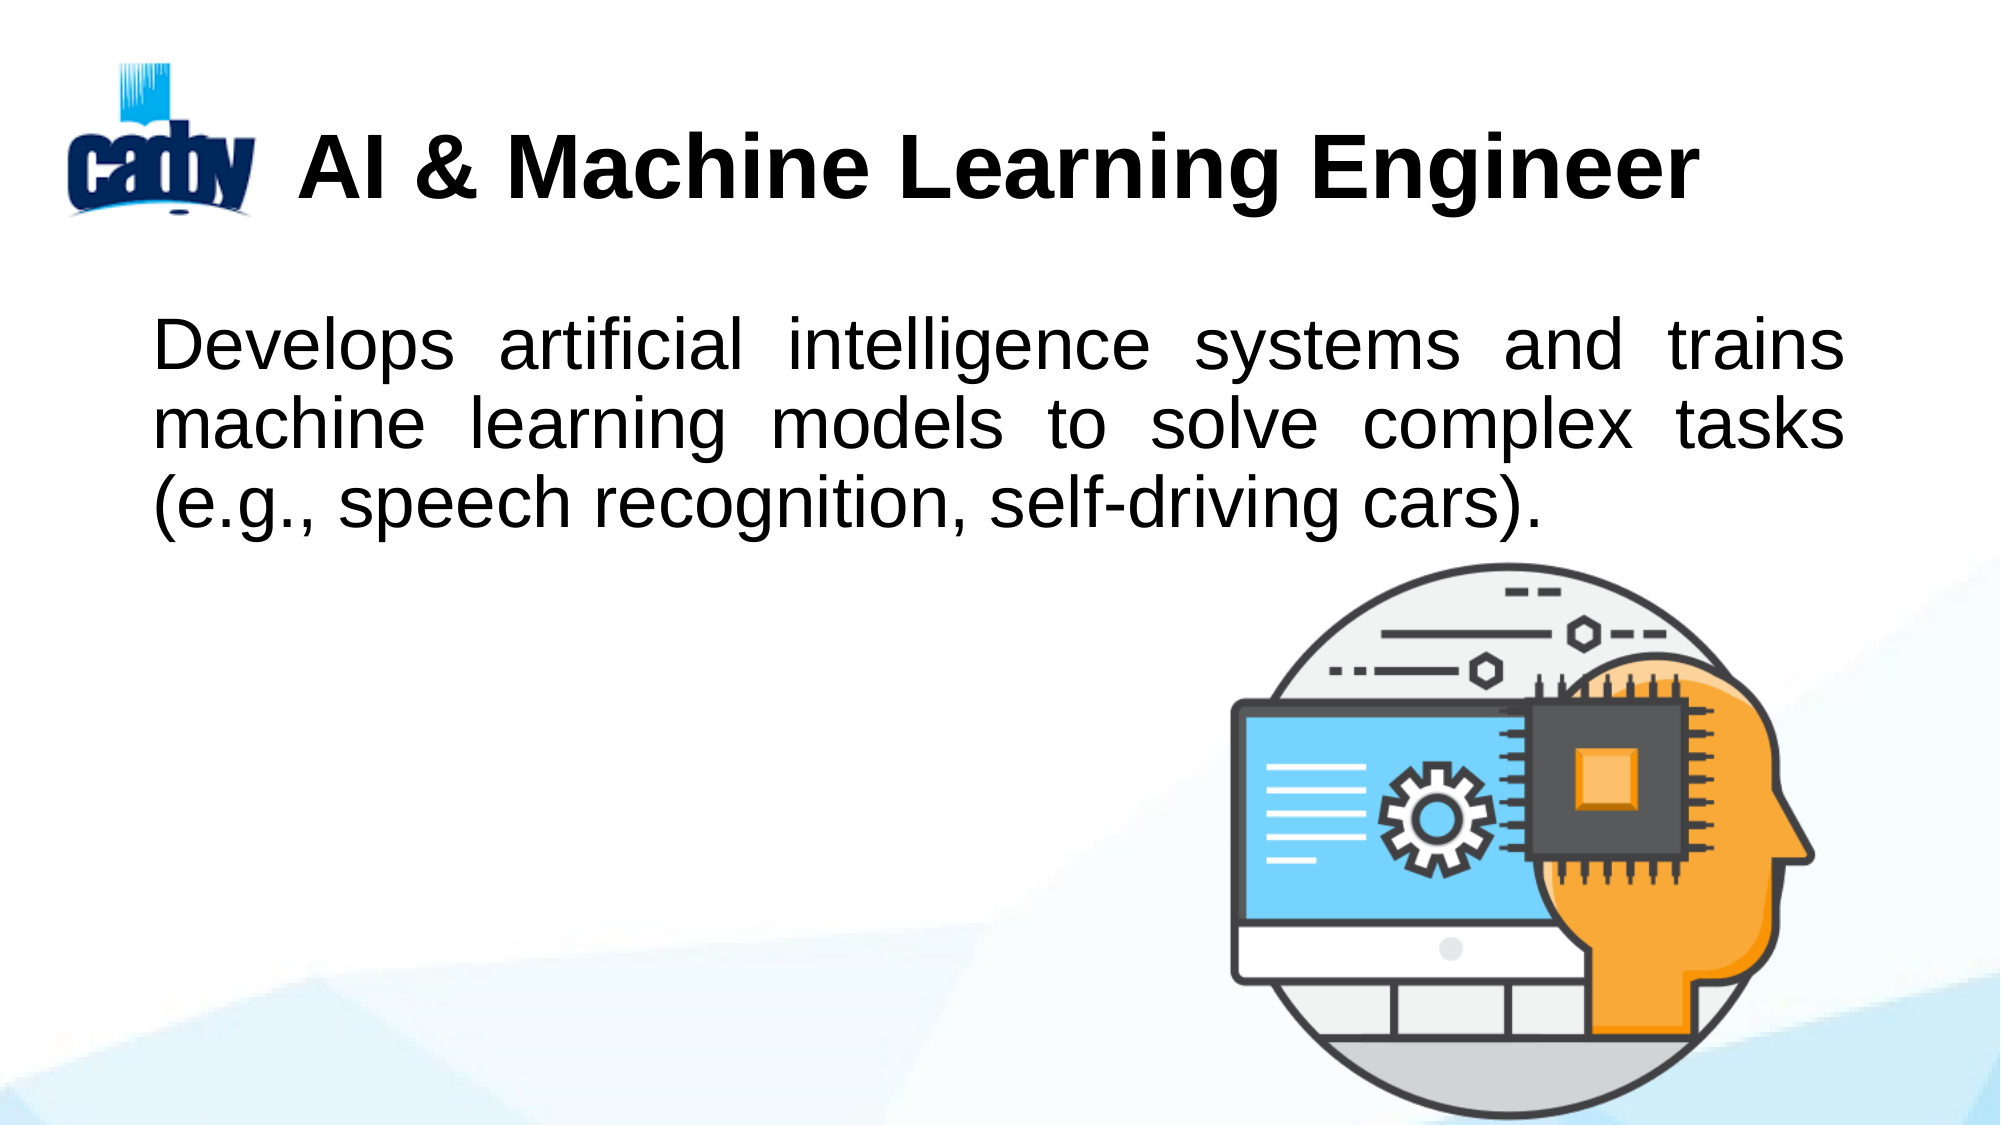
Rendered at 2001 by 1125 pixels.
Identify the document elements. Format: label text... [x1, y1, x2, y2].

title AI & Machine Learning Engineer [137, 59, 1863, 278]
picture [0, 0, 2001, 1125]
list Develops artificial intelligence systems and trains machine learning models to solve complex tasks (e.g., speech recognition, self-driving cars). [137, 299, 1863, 1014]
